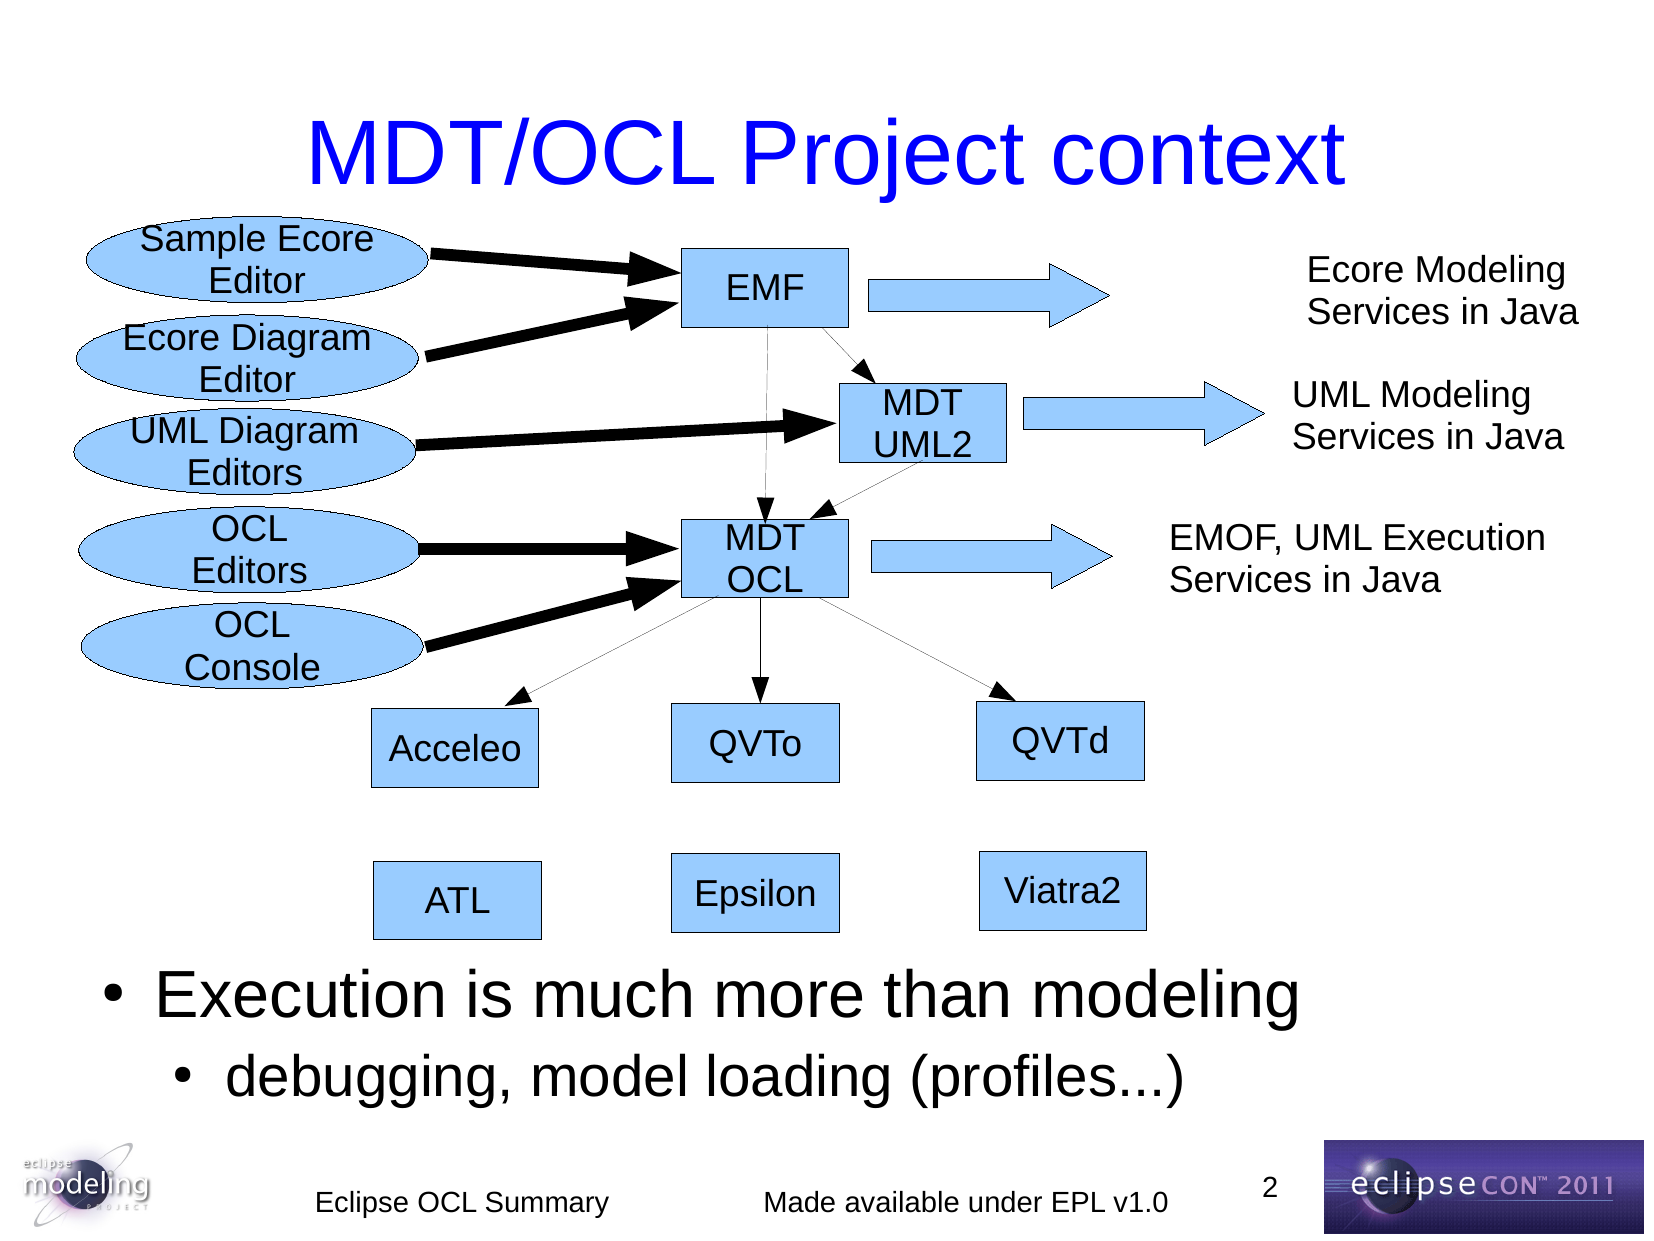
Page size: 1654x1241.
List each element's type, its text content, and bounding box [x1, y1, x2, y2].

text_box QVTd [976, 701, 1145, 781]
text_box [868, 263, 1110, 328]
text_box Viatra2 [979, 851, 1147, 931]
text_box EMF [681, 248, 849, 328]
text_box OCL Console [81, 602, 424, 689]
text_box Sample Ecore Editor [86, 216, 429, 303]
title MDT/OCL Project context [82, 49, 1571, 257]
text_box ATL [373, 861, 542, 940]
text_box MDT UML2 [839, 383, 1007, 463]
list Execution is much more than modeling debugging, model loading (profiles...) [83, 957, 1572, 1112]
text_box [1023, 381, 1265, 446]
text_box Epsilon [671, 853, 840, 933]
text_box UML Modeling Services in Java [1277, 366, 1580, 466]
text_box MDT OCL [681, 519, 849, 598]
text_box Acceleo [371, 708, 539, 788]
picture [9, 1136, 156, 1235]
text_box OCL Editors [78, 506, 420, 593]
text_box Ecore Diagram Editor [76, 314, 419, 402]
text_box [871, 524, 1113, 589]
text_box Ecore Modeling Services in Java [1291, 241, 1594, 341]
text_box MDT OCL [762, 527, 777, 547]
text_box UML Diagram Editors [73, 408, 416, 495]
picture [1324, 1140, 1644, 1234]
text_box EMOF, UML Execution Services in Java [1153, 509, 1578, 609]
text_box QVTo [671, 703, 840, 783]
